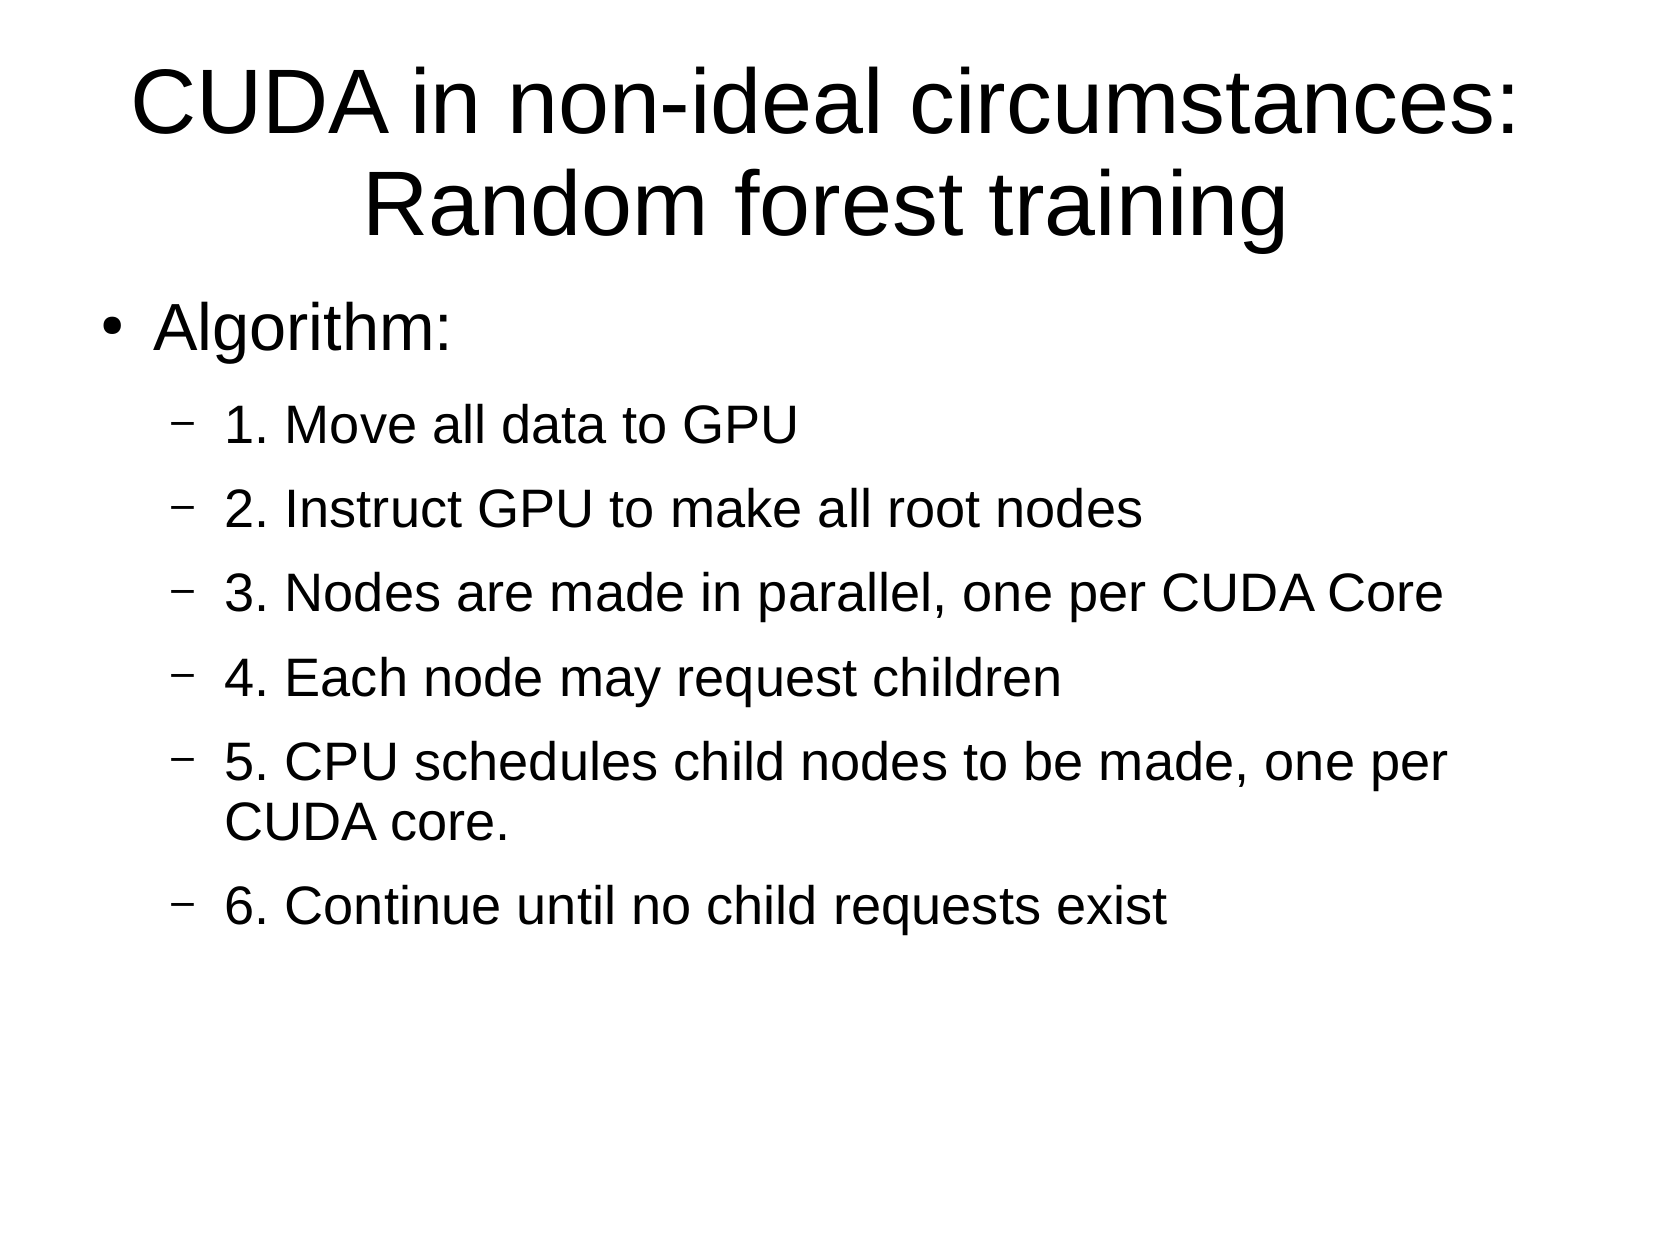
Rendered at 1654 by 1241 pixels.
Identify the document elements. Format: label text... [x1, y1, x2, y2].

list Algorithm: 1. Move all data to GPU 2. Instruct GPU to make all root nodes 3. Nodes are made in parallel, one per CUDA Core 4. Each node may request children 5. CPU schedules child nodes to be made, one per CUDA core. 6. Continue until no child requests exist [82, 290, 1538, 1010]
title CUDA in non-ideal circumstances: Random forest training [82, 49, 1571, 257]
